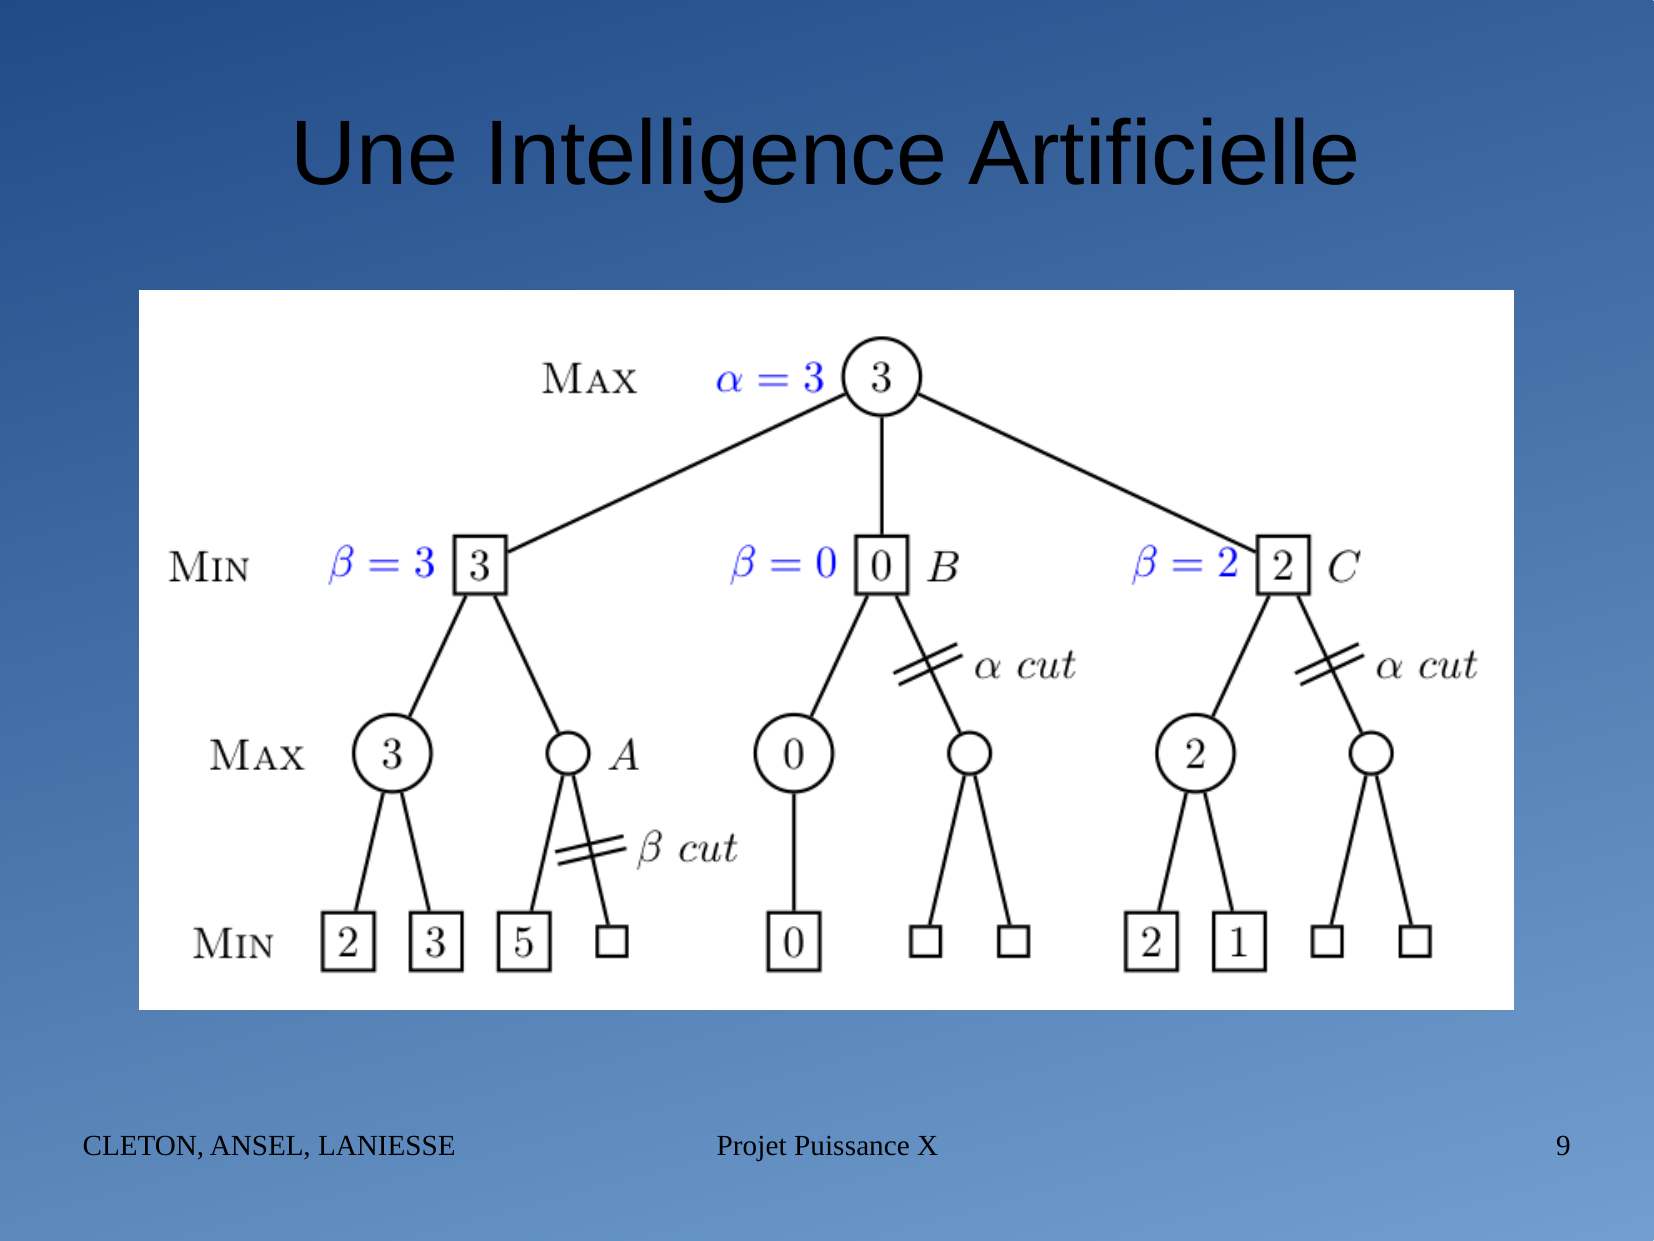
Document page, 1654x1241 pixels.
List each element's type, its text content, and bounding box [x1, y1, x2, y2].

title Une Intelligence Artificielle [82, 49, 1571, 257]
picture [139, 290, 1514, 1010]
